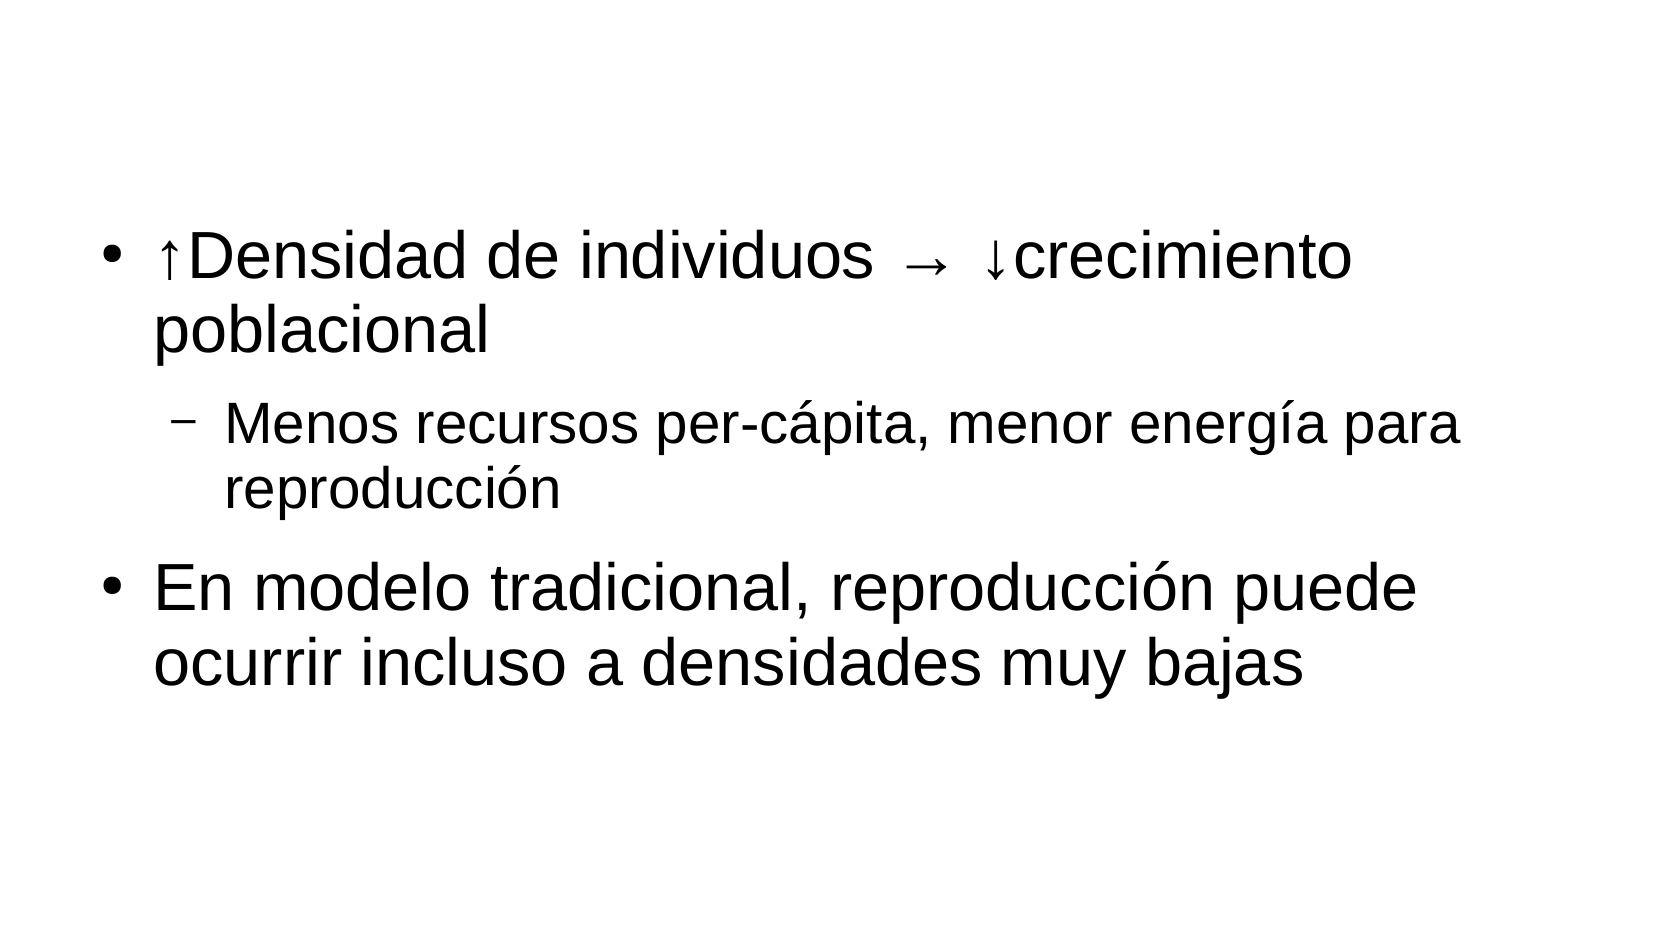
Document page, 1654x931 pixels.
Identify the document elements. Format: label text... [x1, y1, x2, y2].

list ↑Densidad de individuos → ↓crecimiento poblacional Menos recursos per-cápita, menor energía para reproducción En modelo tradicional, reproducción puede ocurrir incluso a densidades muy bajas [82, 217, 1571, 758]
